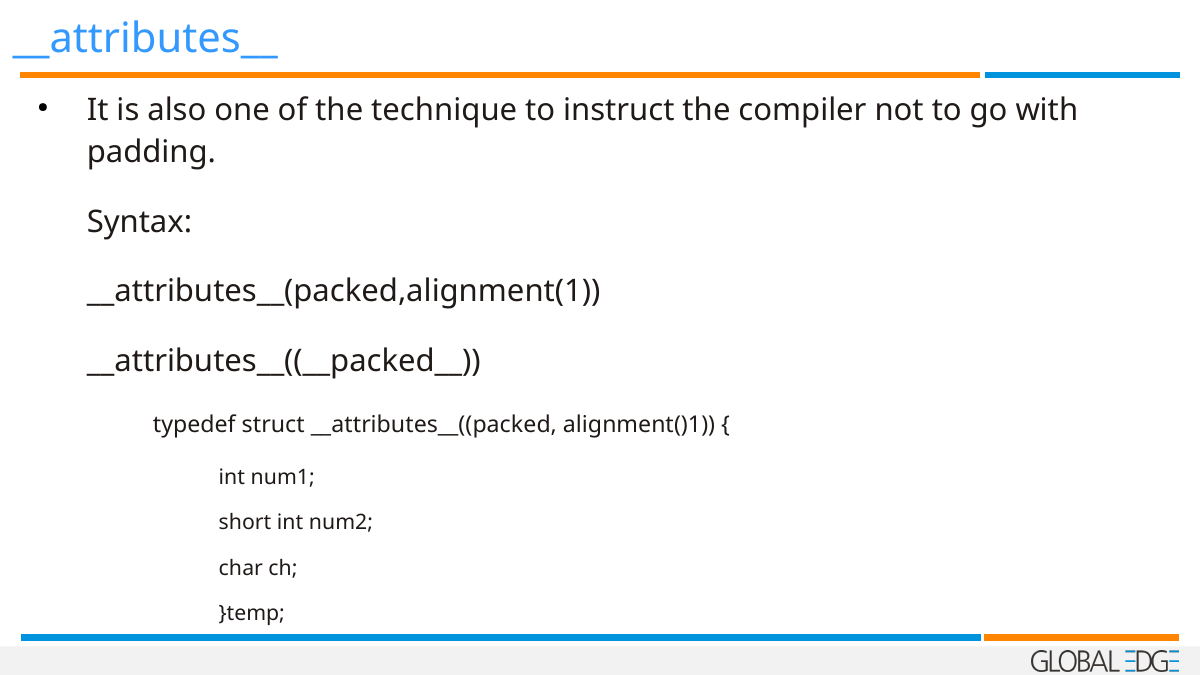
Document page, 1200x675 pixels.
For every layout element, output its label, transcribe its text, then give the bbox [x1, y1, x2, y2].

picture [1031, 650, 1179, 672]
list It is also one of the technique to instruct the compiler not to go with padding. Syntax: __attributes__(packed,alignment(1)) __attributes__((__packed__)) typedef struct __attributes__((packed, alignment()1)) { int num1; short int num2; char ch; }temp; [21, 86, 1182, 627]
title __attributes__ [12, 9, 1088, 63]
